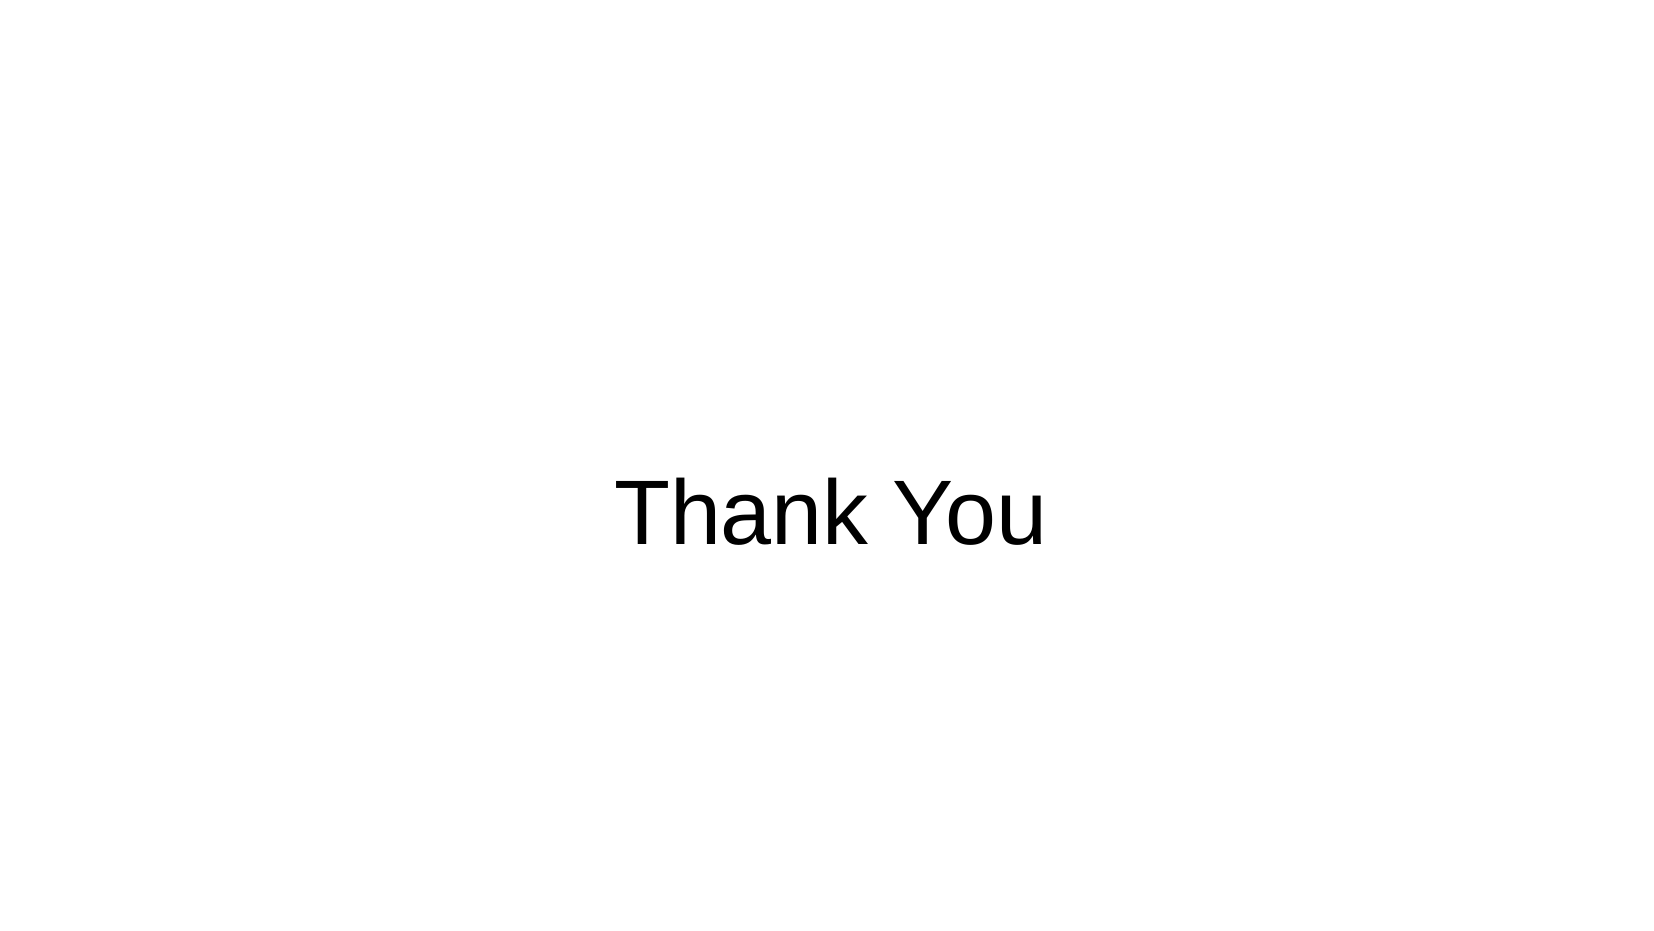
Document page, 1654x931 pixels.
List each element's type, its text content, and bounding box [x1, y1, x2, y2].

title Thank You [86, 435, 1576, 591]
